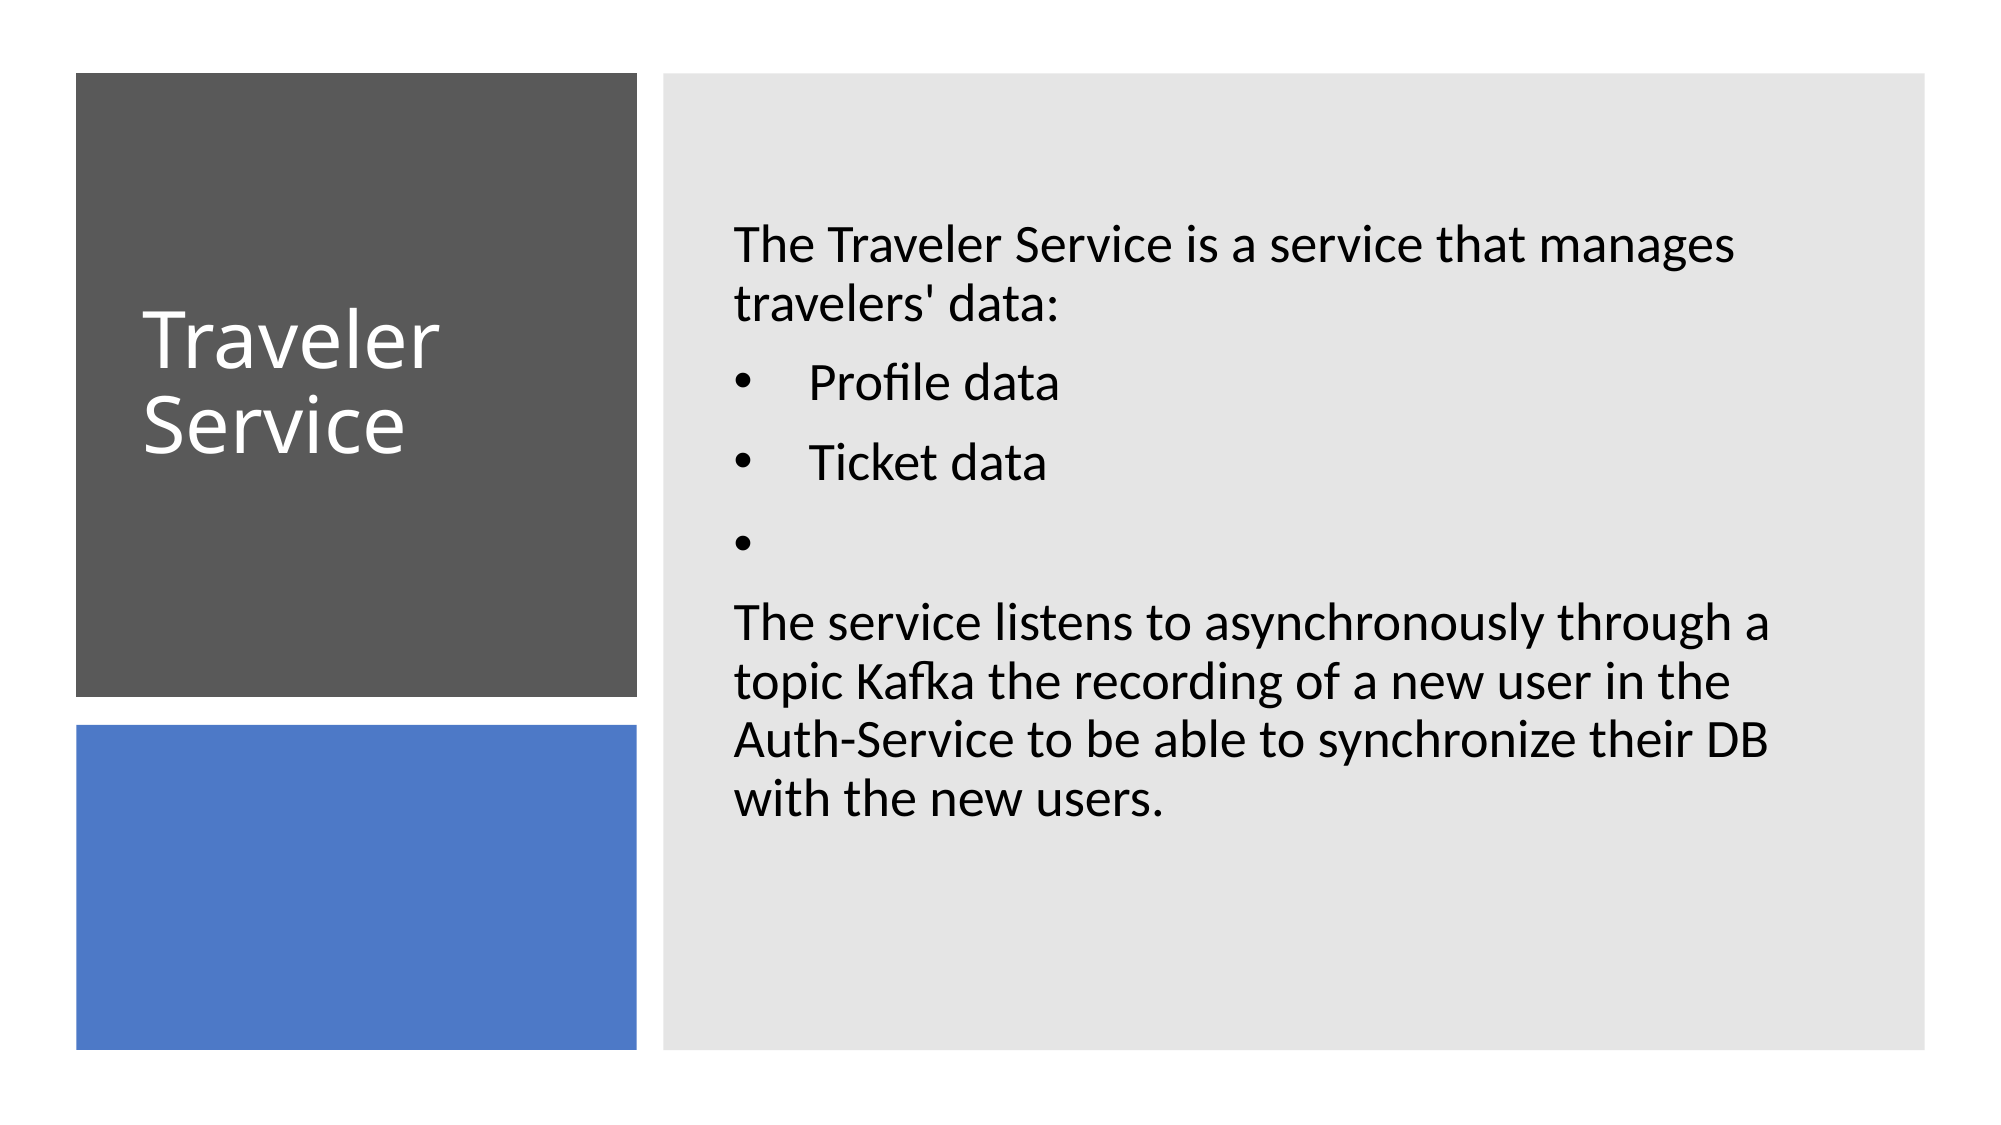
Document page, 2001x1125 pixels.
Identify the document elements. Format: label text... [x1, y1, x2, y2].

list The Traveler Service is a service that manages travelers' data: Profile data Ticket data The service listens to asynchronously through a topic Kafka the recording of a new user in the Auth-Service to be able to synchronize their DB with the new users. [718, 112, 1873, 1011]
title Traveler Service [127, 120, 595, 652]
text_box [76, 73, 637, 697]
text_box [663, 73, 1925, 1050]
text_box [76, 725, 637, 1050]
